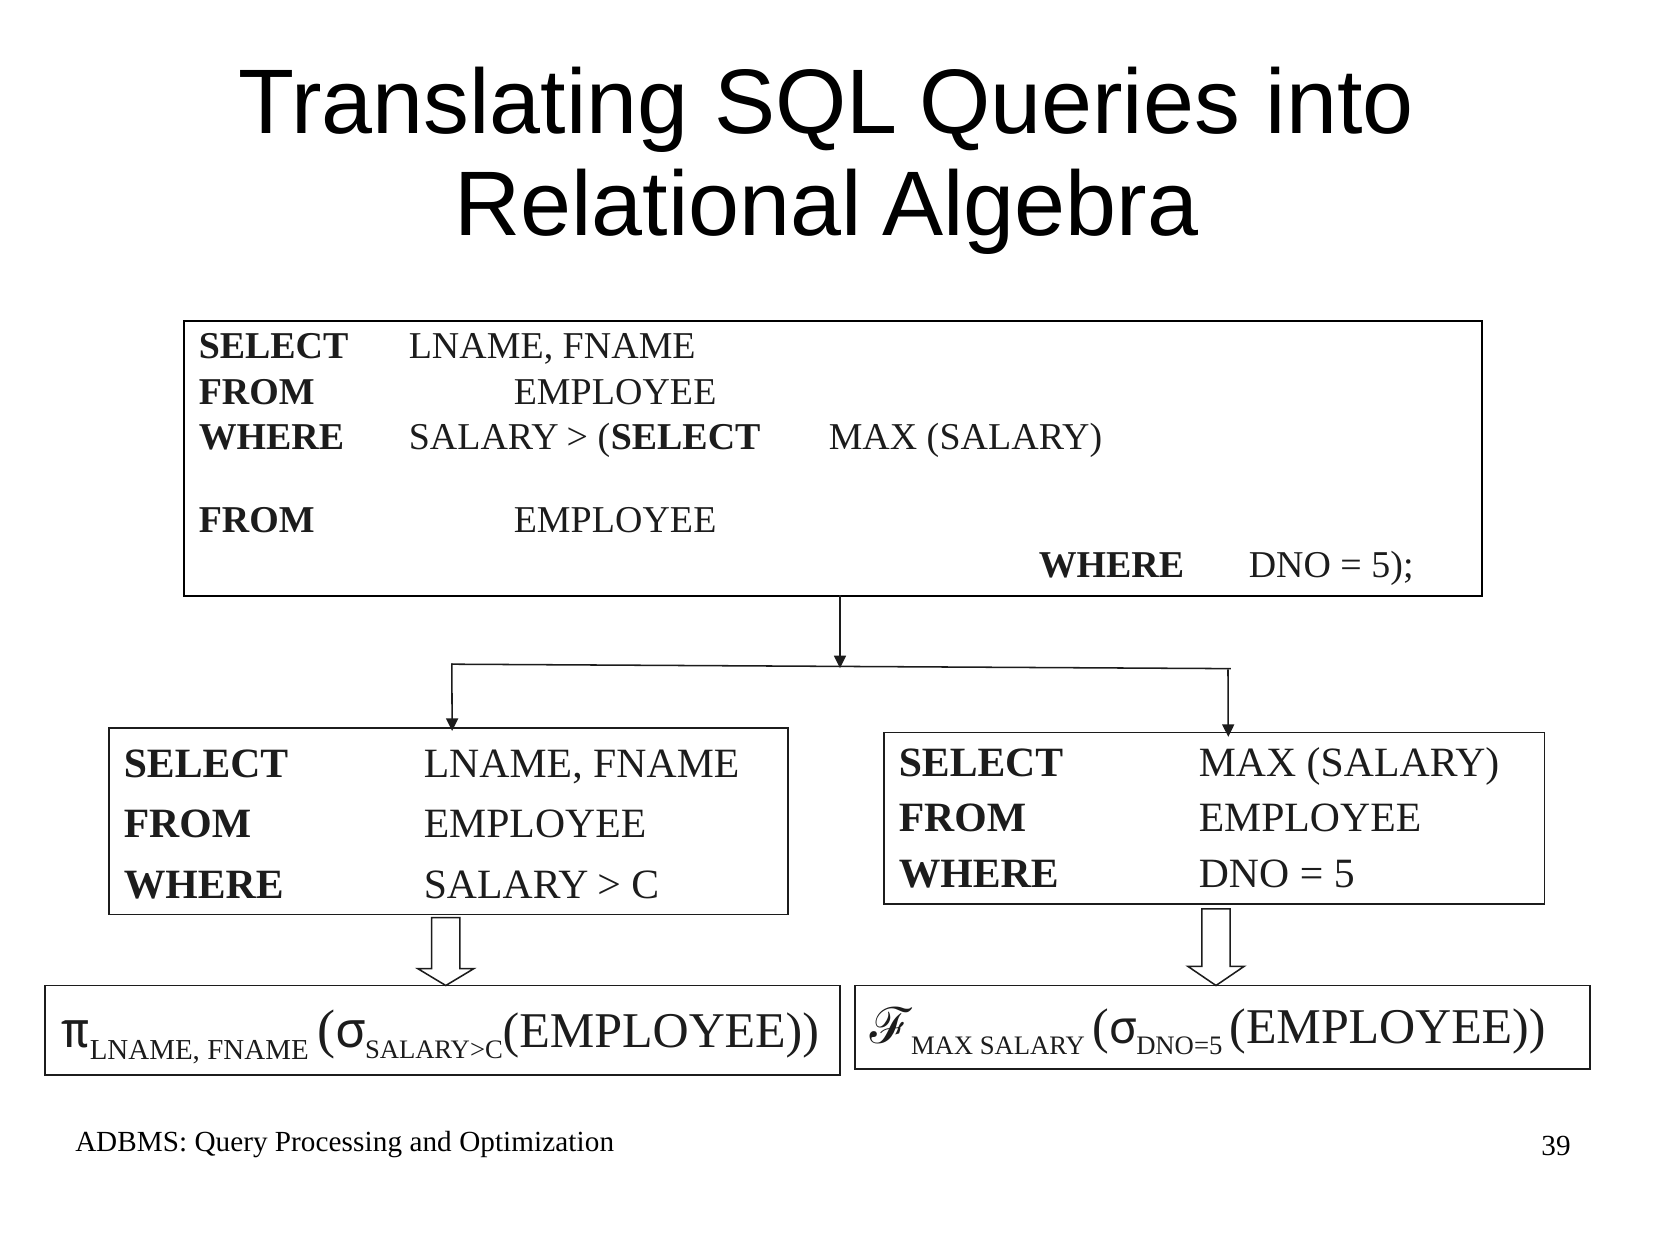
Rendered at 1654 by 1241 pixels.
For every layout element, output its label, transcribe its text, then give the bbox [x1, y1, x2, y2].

title Translating SQL Queries into Relational Algebra [82, 49, 1571, 257]
text_box ℱMAX SALARY (σDNO=5 (EMPLOYEE)) [855, 985, 1591, 1070]
text_box SELECT MAX (SALARY) FROM EMPLOYEE WHERE DNO = 5 [883, 732, 1545, 904]
text_box πLNAME, FNAME (σSALARY>C(EMPLOYEE)) [45, 985, 841, 1075]
text_box SELECT LNAME, FNAME FROM EMPLOYEE WHERE SALARY > C [108, 728, 789, 915]
text_box SELECT LNAME, FNAME FROM EMPLOYEE WHERE SALARY > (SELECT MAX (SALARY) FROM EMPLOYEE WHERE DNO = 5); [184, 321, 1482, 597]
